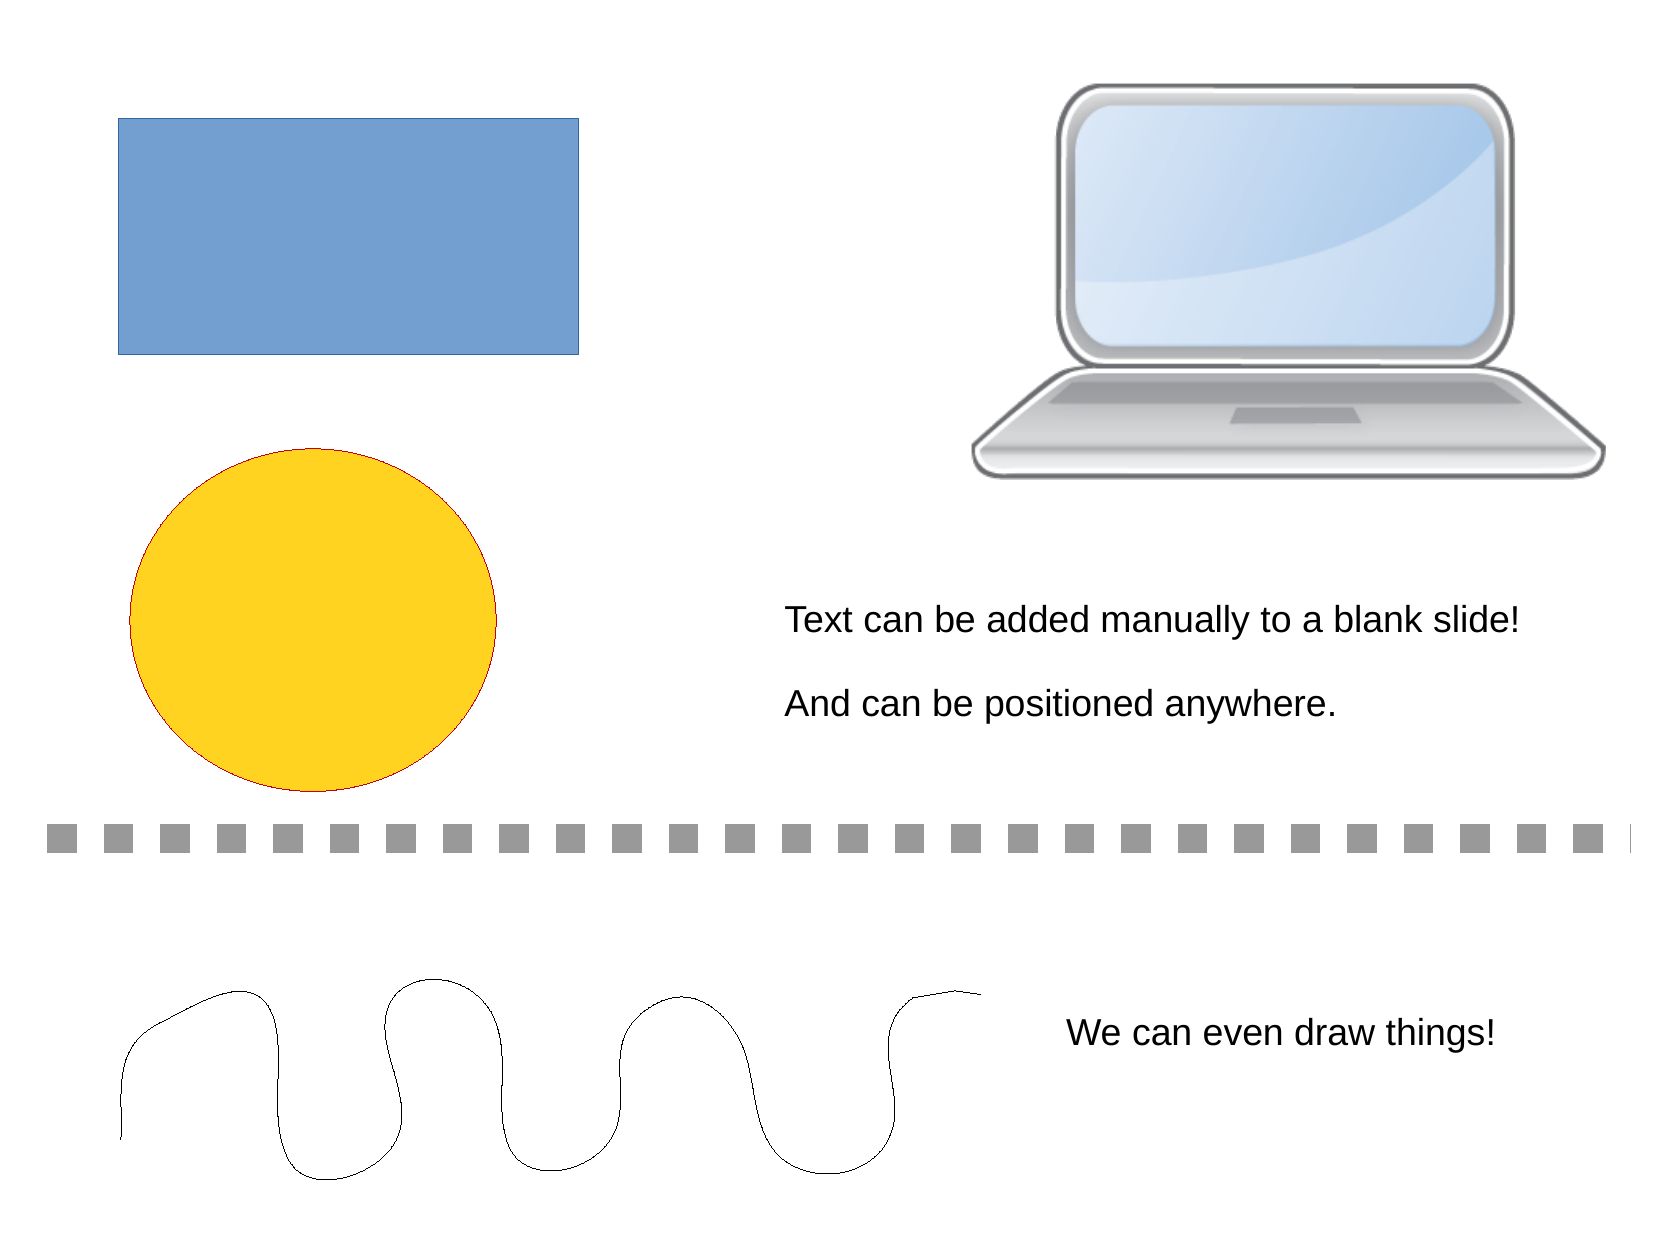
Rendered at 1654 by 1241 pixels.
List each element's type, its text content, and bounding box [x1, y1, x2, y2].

text_box Text can be added manually to a blank slide! And can be positioned anywhere. [769, 591, 1536, 733]
text_box We can even draw things! [1051, 1003, 1511, 1061]
text_box [129, 448, 497, 792]
text_box [118, 118, 579, 355]
picture [944, 56, 1634, 508]
